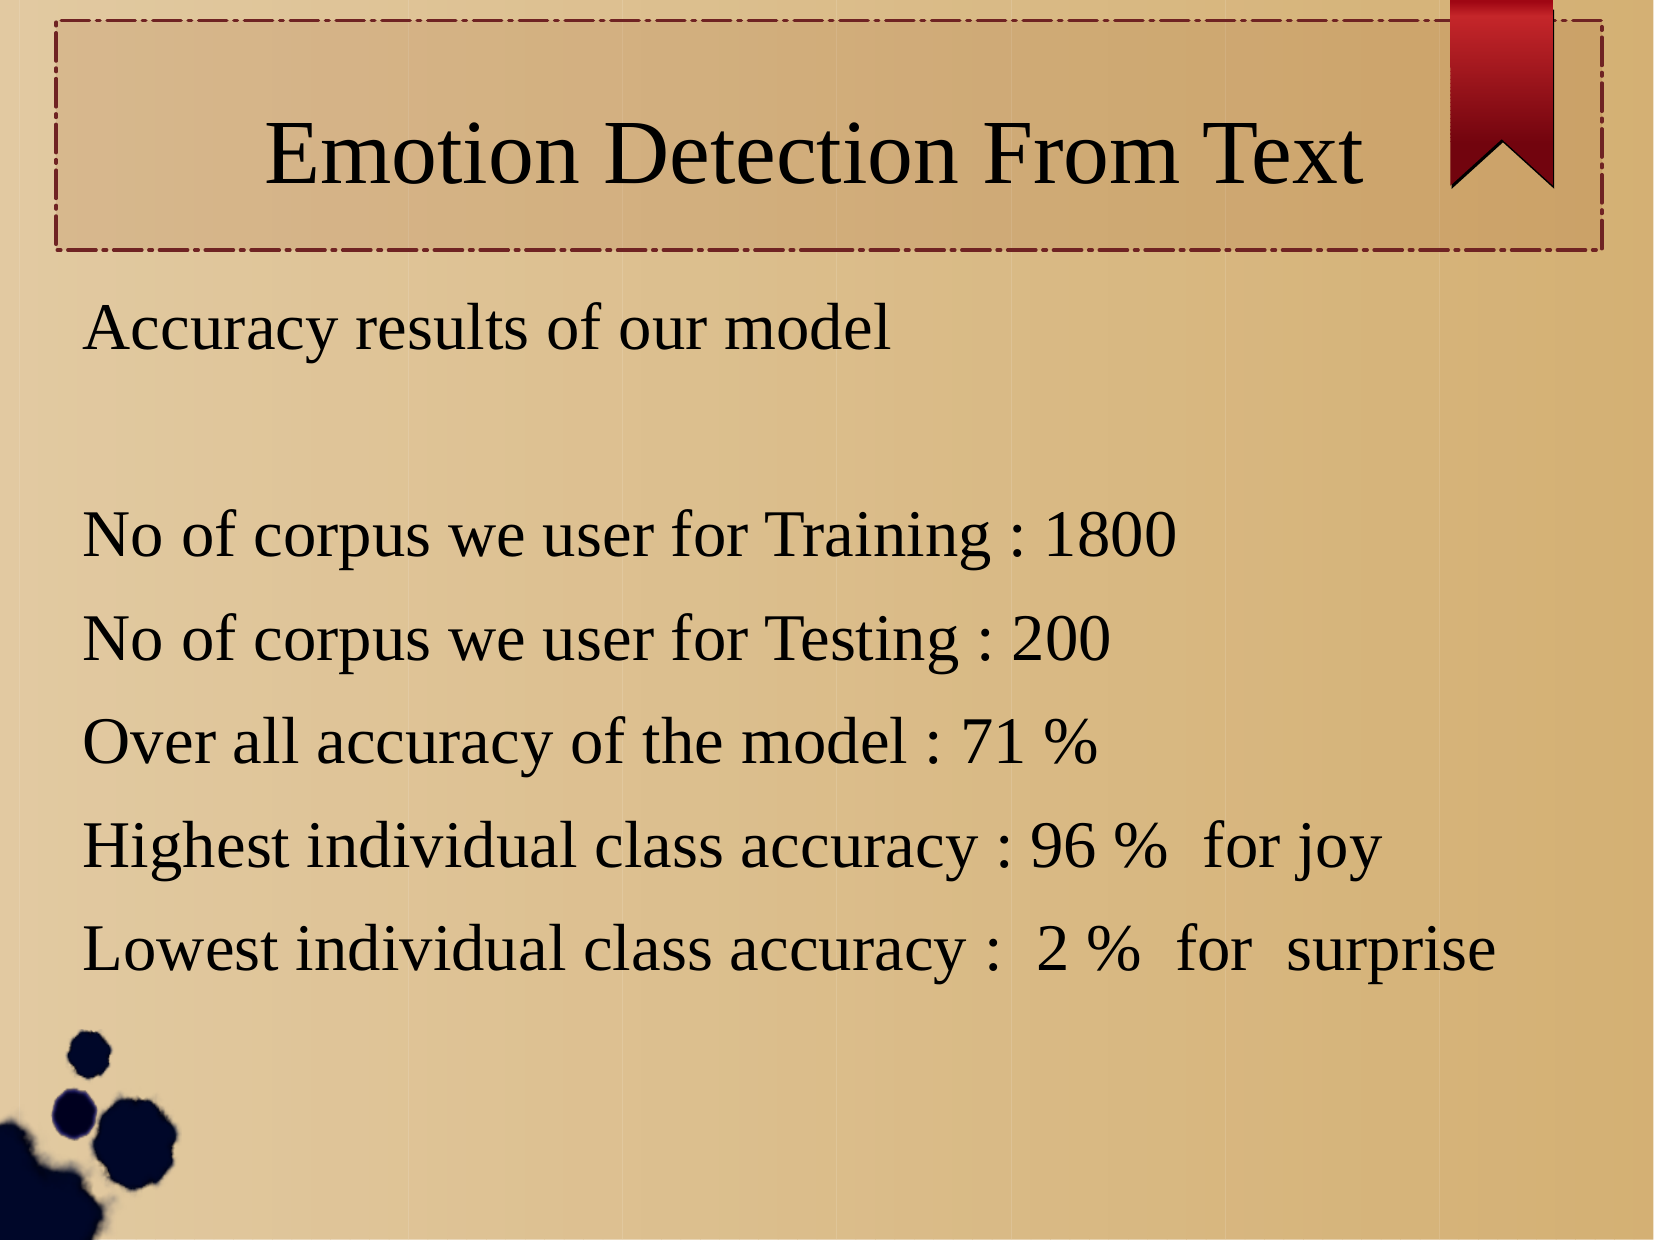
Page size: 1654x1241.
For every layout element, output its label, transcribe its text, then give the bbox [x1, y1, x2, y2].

list Accuracy results of our model No of corpus we user for Training : 1800 No of corpus we user for Testing : 200 Over all accuracy of the model : 71 % Highest individual class accuracy : 96 % for joy Lowest individual class accuracy : 2 % for surprise [82, 290, 1538, 1010]
title Emotion Detection From Text [82, 49, 1571, 257]
